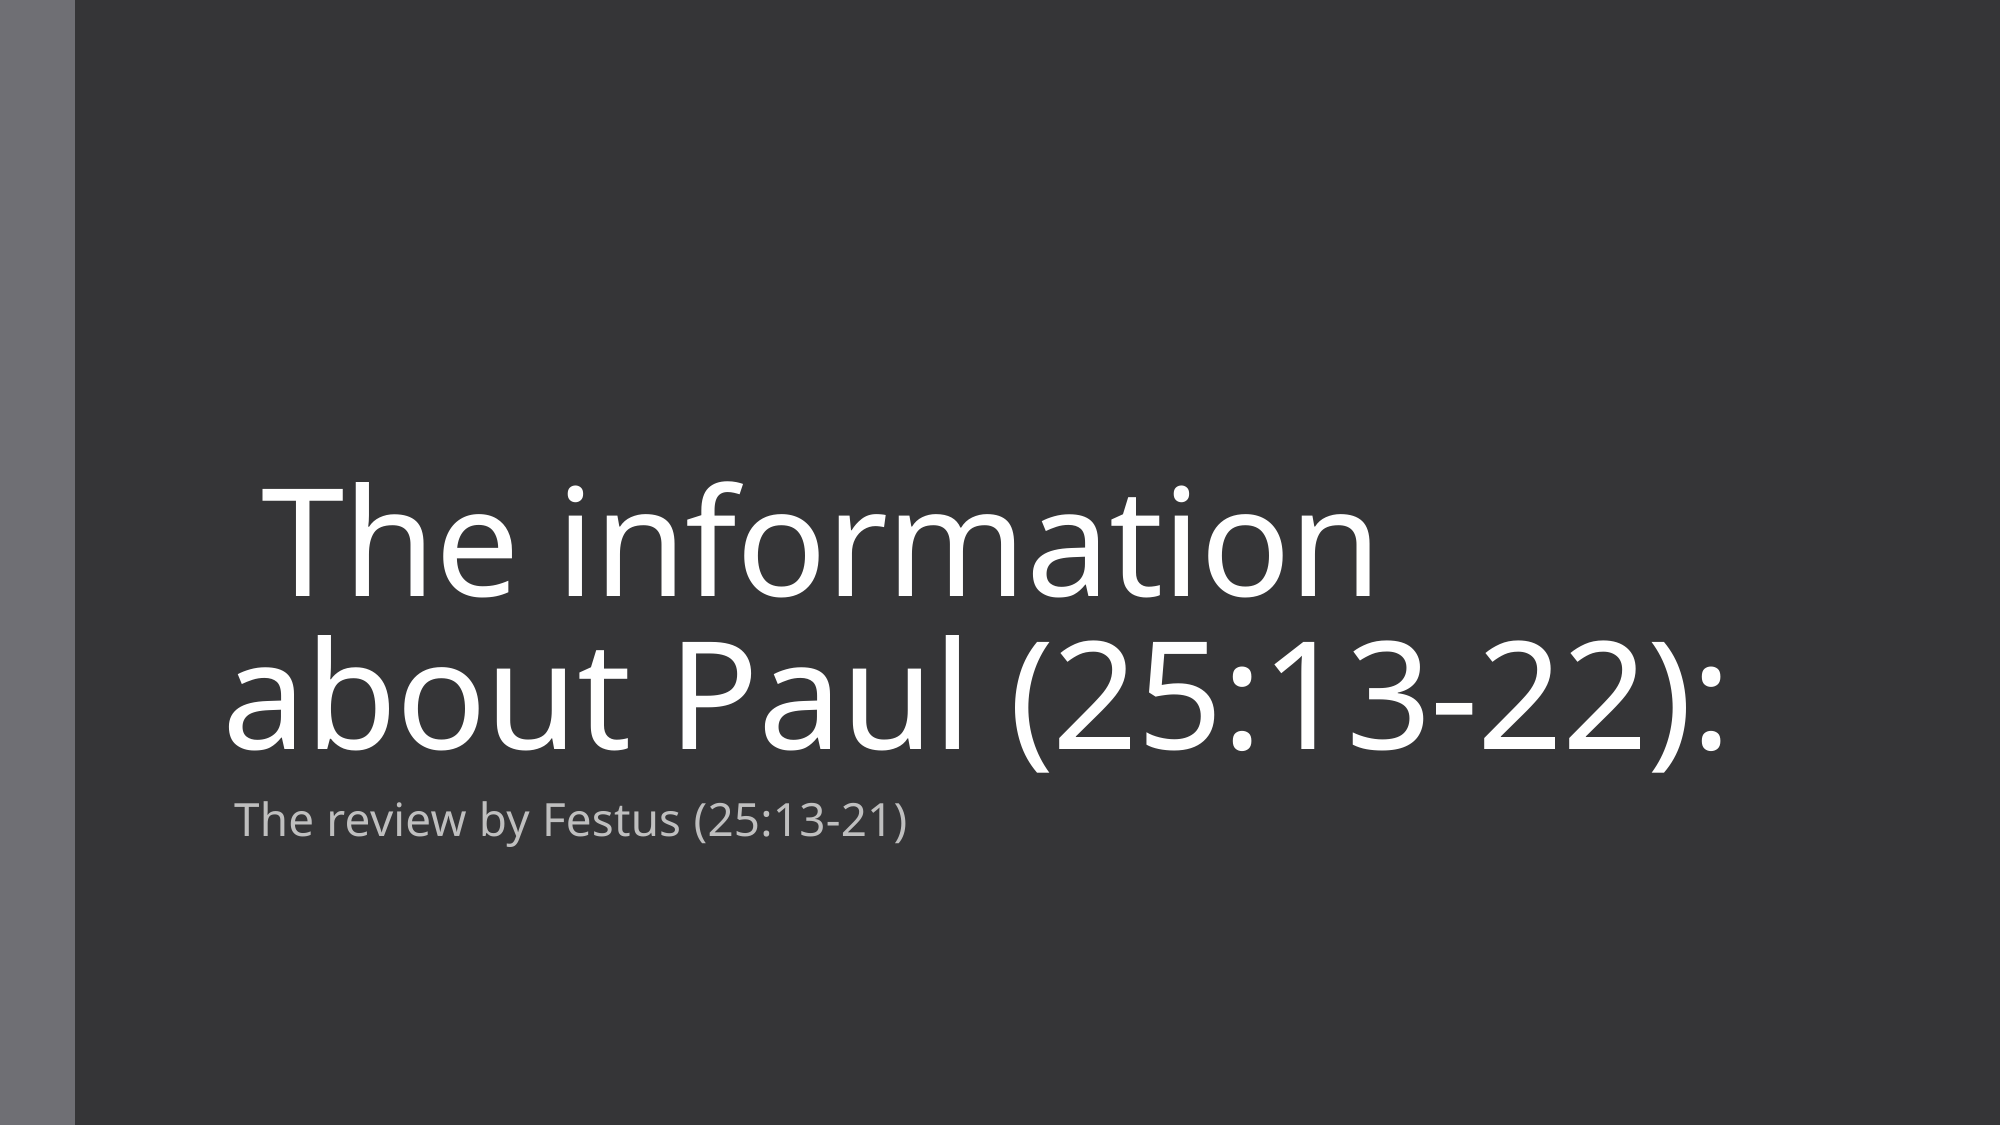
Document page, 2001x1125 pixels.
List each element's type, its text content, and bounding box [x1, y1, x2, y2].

title The information about Paul (25:13-22): [206, 124, 1752, 787]
subtitle The review by Festus (25:13-21) [206, 787, 1752, 1066]
